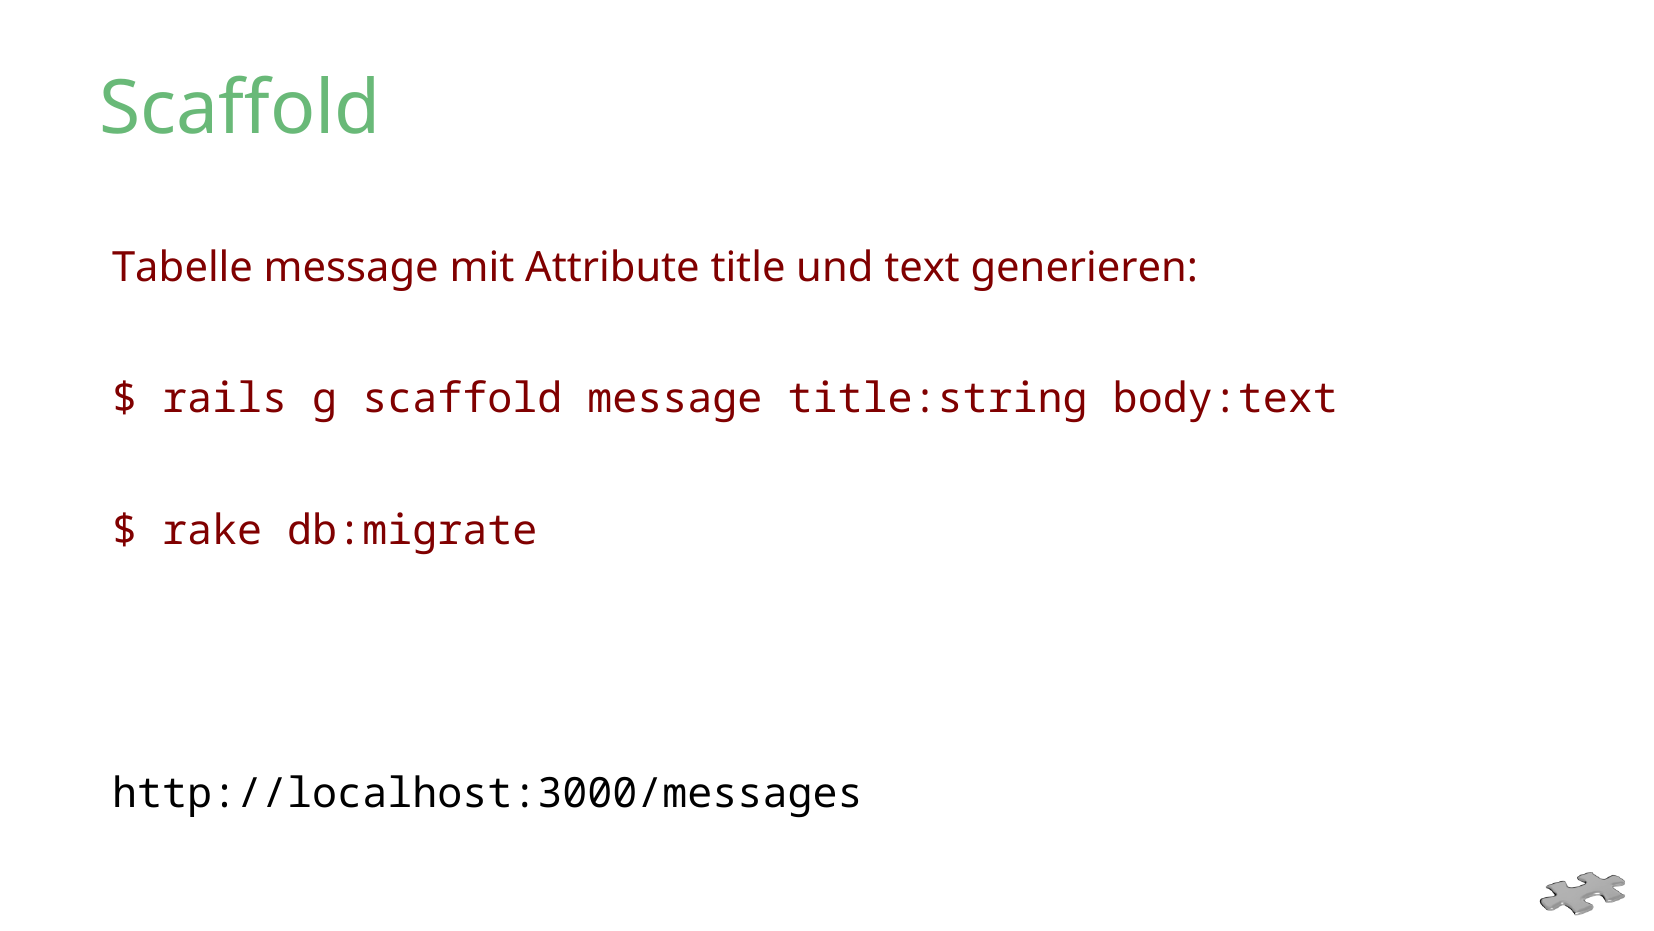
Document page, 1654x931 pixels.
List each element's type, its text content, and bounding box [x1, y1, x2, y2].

text_box [78, 566, 1599, 826]
title Scaffold [99, 54, 1535, 154]
list Tabelle message mit Attribute title und text generieren: $ rails g scaffold message title:string body:text $ rake db:migrate http://localhost:3000/messages [112, 236, 1451, 566]
picture [1539, 871, 1626, 916]
